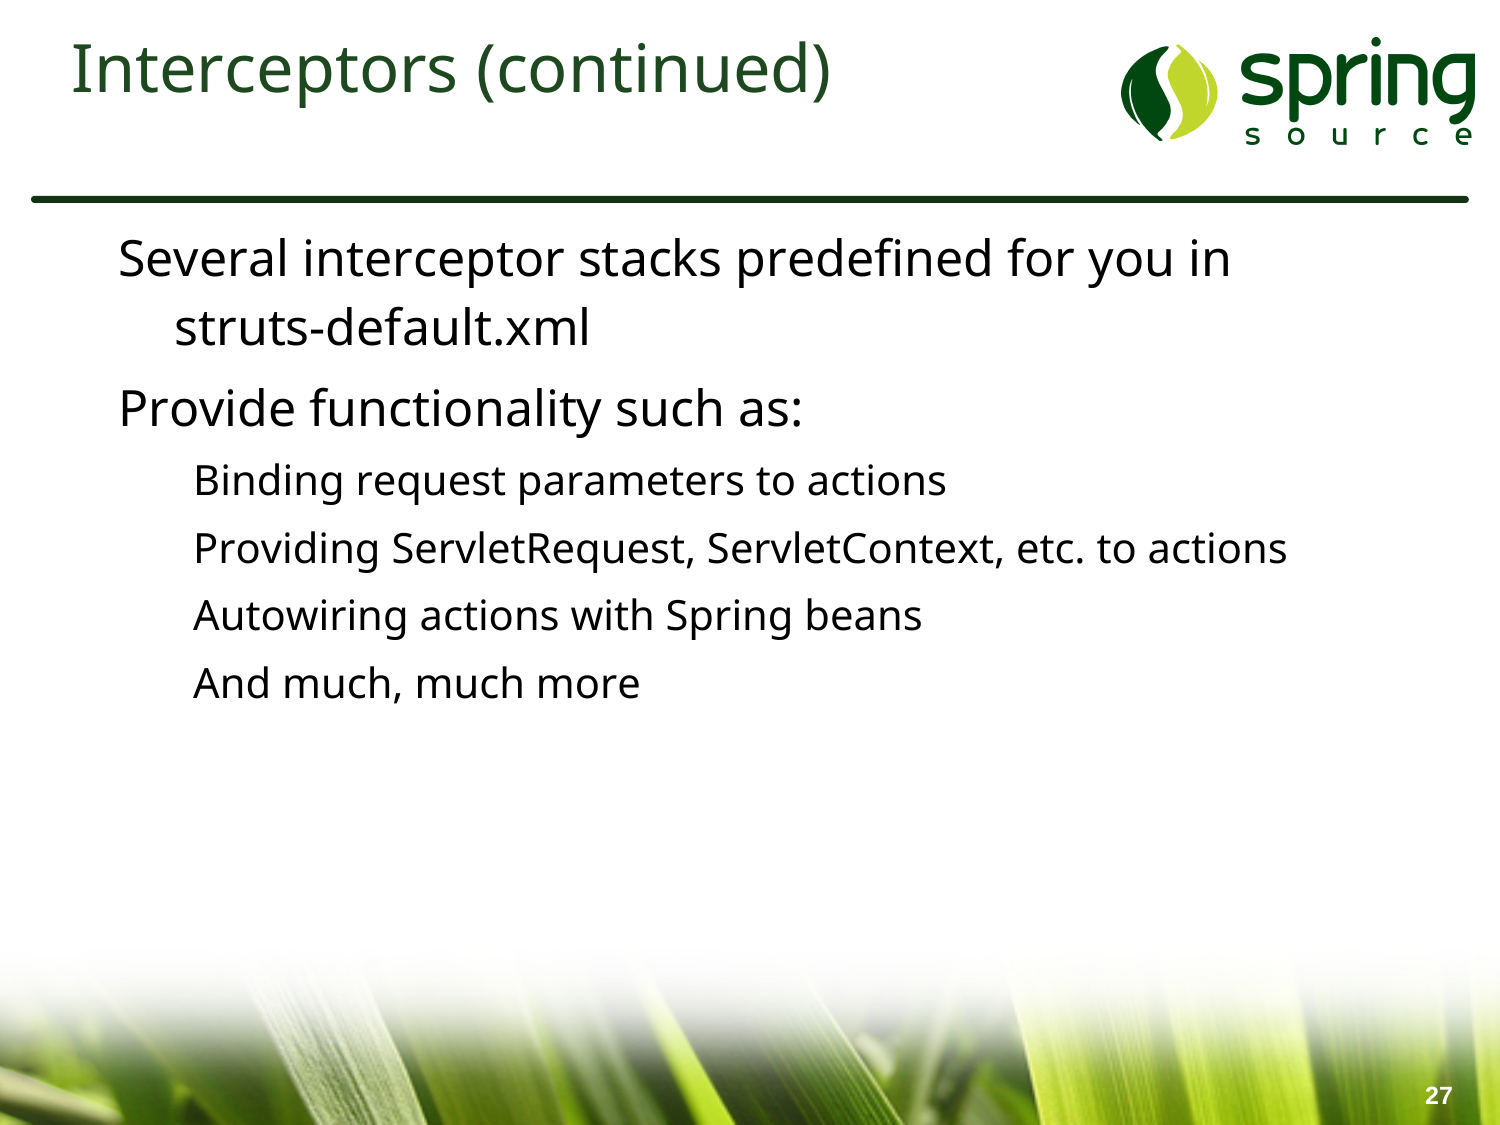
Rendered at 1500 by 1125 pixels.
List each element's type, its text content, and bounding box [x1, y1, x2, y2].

title Interceptors (continued) [56, 13, 1089, 176]
picture [0, 944, 1500, 1125]
list Several interceptor stacks predefined for you in struts-default.xml Provide functionality such as: Binding request parameters to actions Providing ServletRequest, ServletContext, etc. to actions Autowiring actions with Spring beans And much, much more [103, 215, 1394, 879]
picture [1121, 37, 1475, 145]
